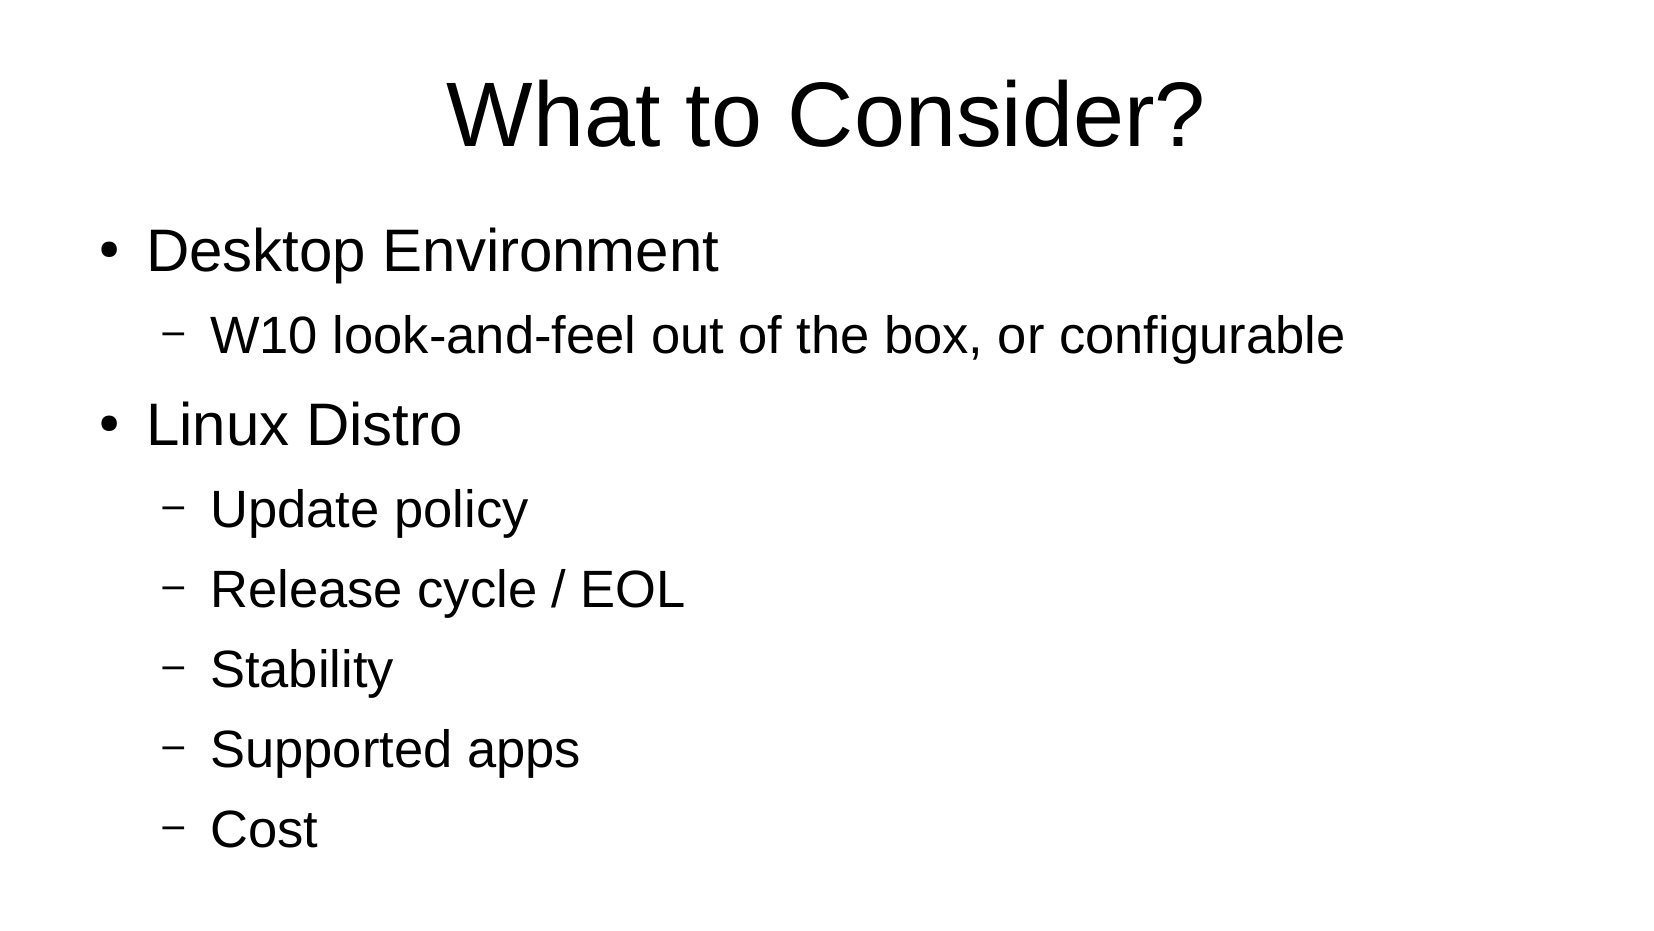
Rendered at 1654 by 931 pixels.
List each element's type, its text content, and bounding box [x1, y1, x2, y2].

title What to Consider? [82, 37, 1571, 193]
list Desktop Environment W10 look-and-feel out of the box, or configurable Linux Distro Update policy Release cycle / EOL Stability Supported apps Cost [82, 217, 1571, 863]
